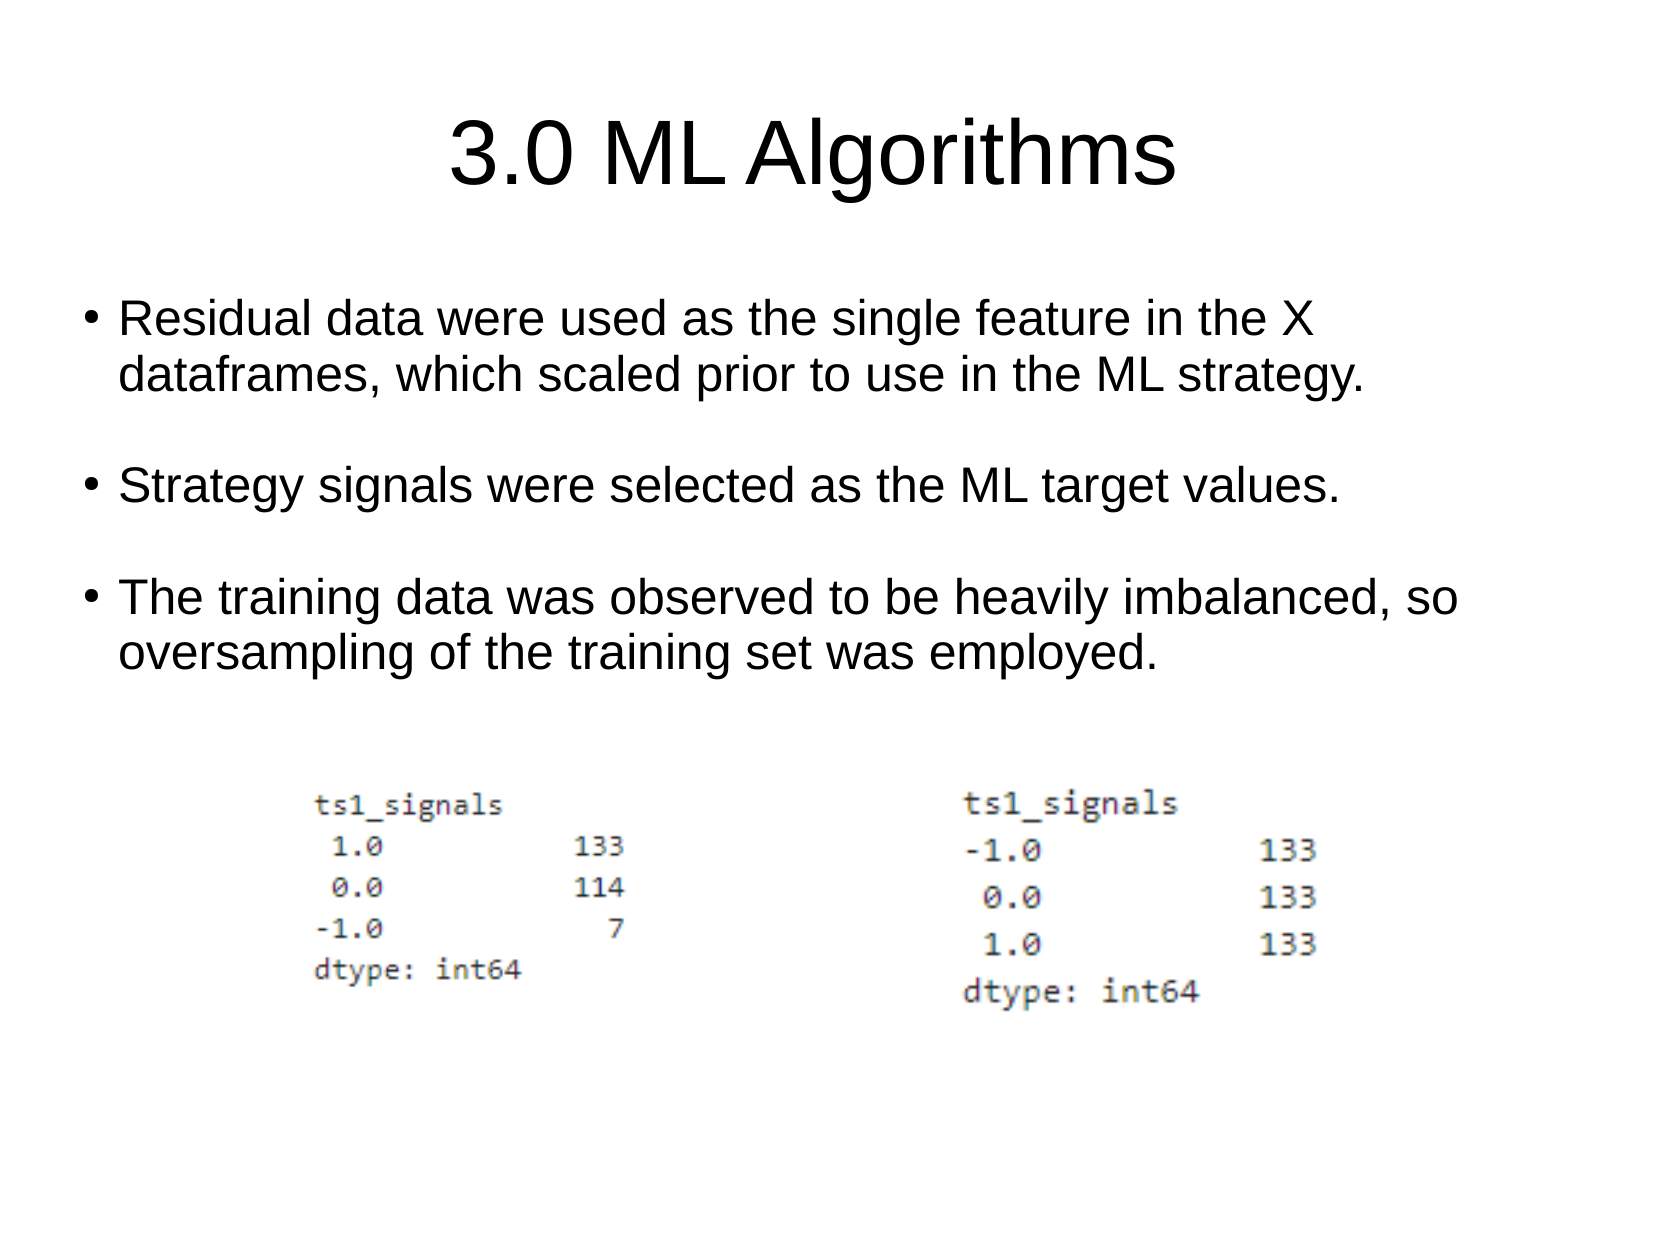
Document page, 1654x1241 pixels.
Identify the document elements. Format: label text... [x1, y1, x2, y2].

subtitle Residual data were used as the single feature in the X dataframes, which scaled prior to use in the ML strategy. Strategy signals were selected as the ML target values. The training data was observed to be heavily imbalanced, so oversampling of the training set was employed. [82, 290, 1571, 1109]
title 3.0 ML Algorithms [82, 49, 1571, 257]
picture [283, 779, 670, 1004]
picture [944, 768, 1347, 1017]
